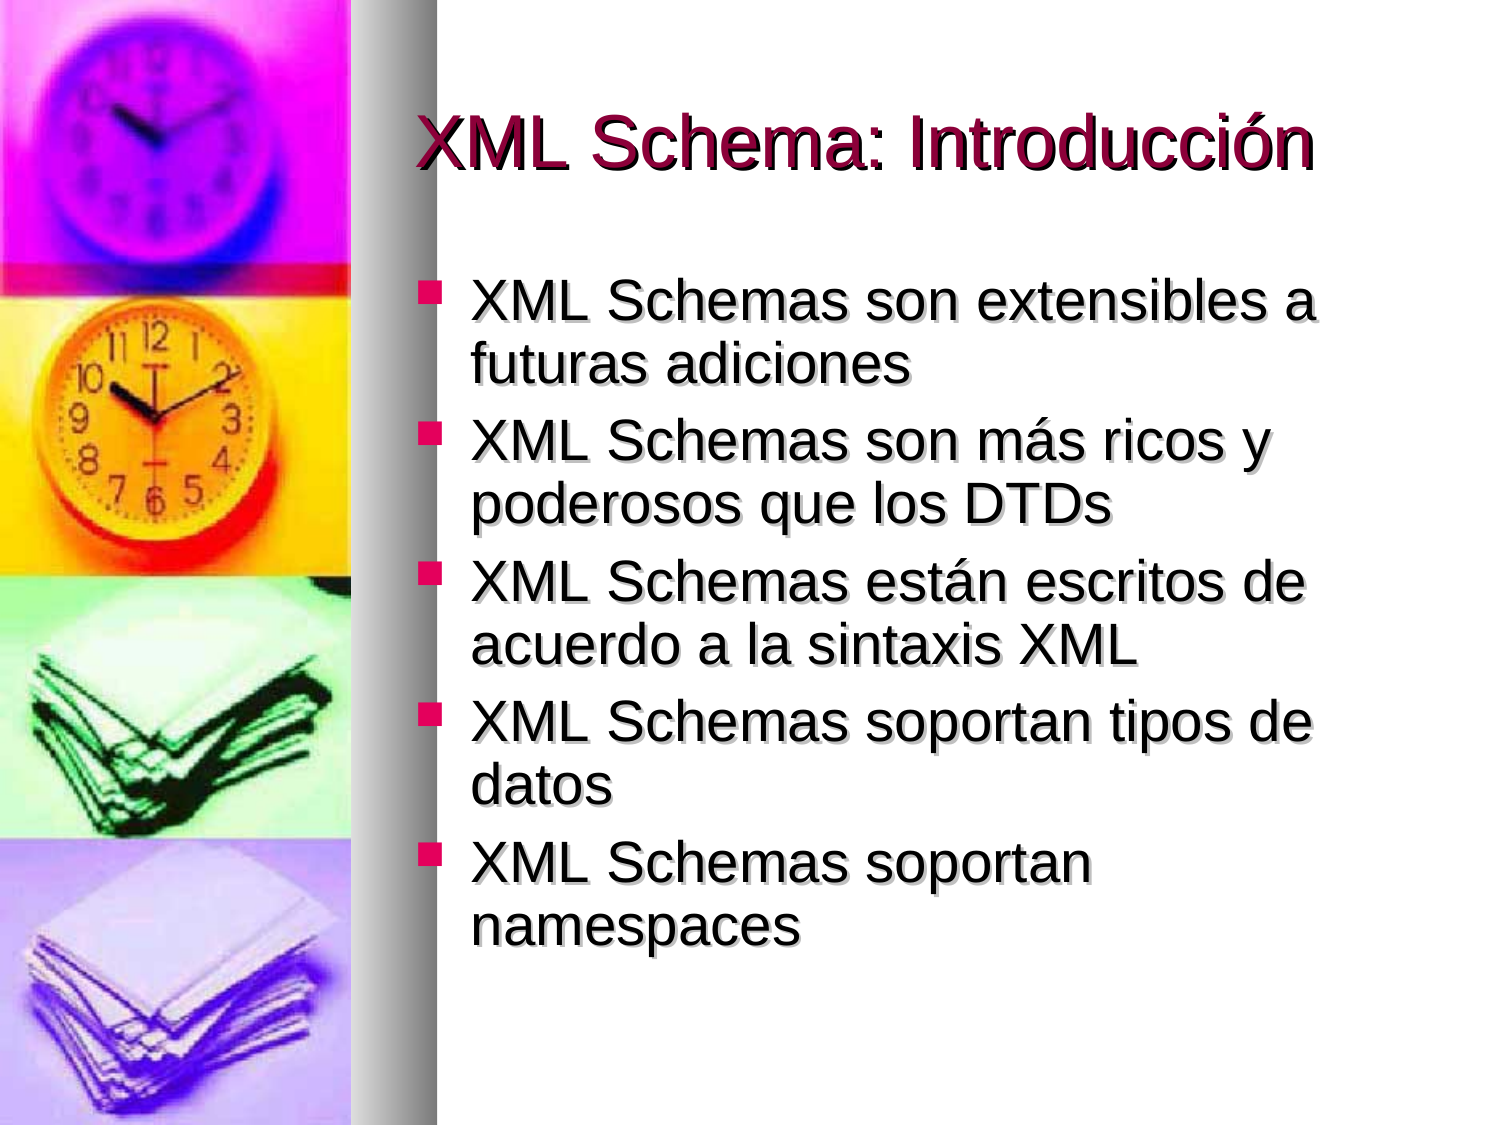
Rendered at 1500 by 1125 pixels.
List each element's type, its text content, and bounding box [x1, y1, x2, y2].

picture [0, 0, 351, 1125]
list XML Schemas son extensibles a futuras adiciones XML Schemas son más ricos y poderosos que los DTDs XML Schemas están escritos de acuerdo a la sintaxis XML XML Schemas soportan tipos de datos XML Schemas soportan namespaces [399, 262, 1450, 1000]
title XML Schema: Introducción [399, 37, 1450, 238]
